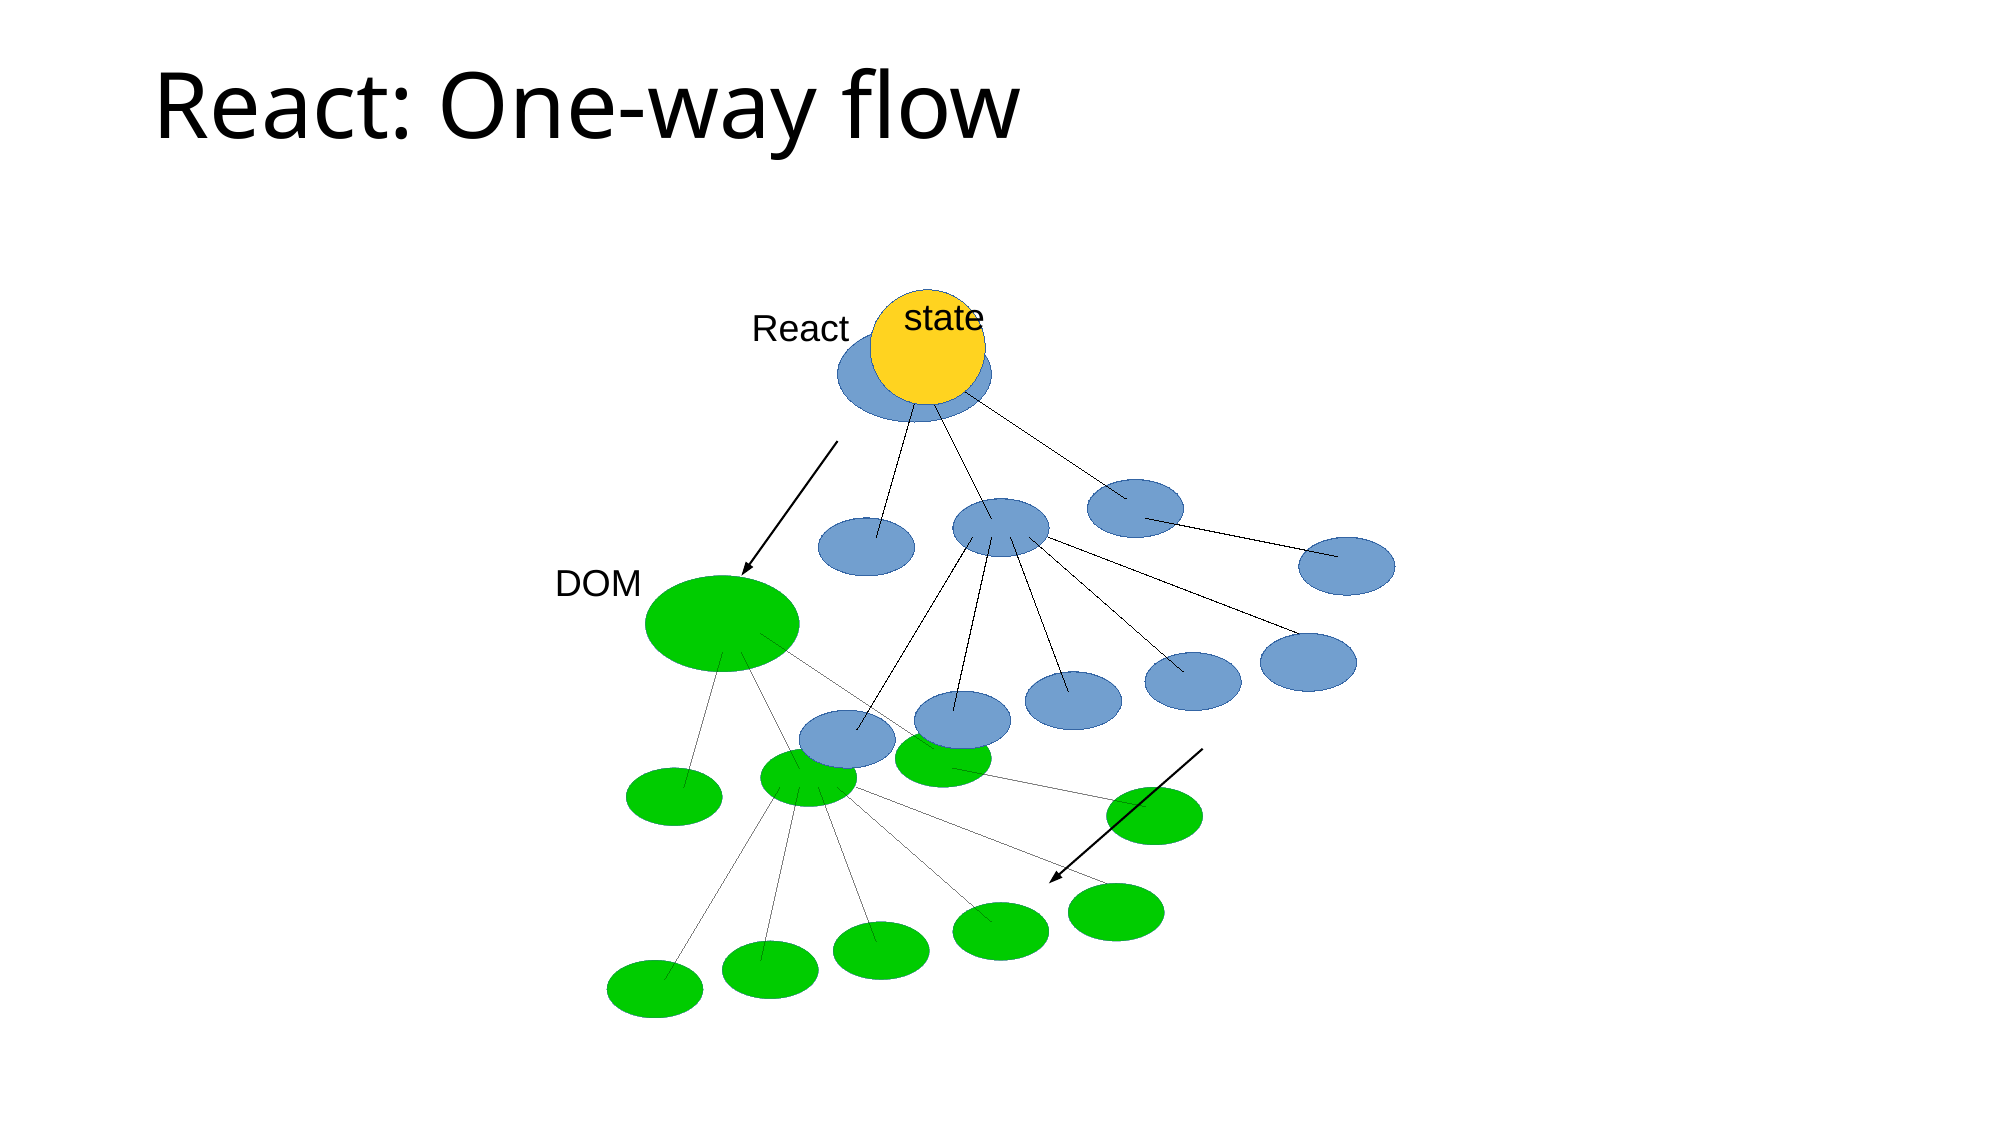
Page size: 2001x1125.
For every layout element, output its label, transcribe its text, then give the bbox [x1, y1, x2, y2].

text_box [606, 960, 704, 1018]
text_box [952, 902, 1049, 961]
title React: One-way flow [137, 0, 1863, 218]
text_box [1106, 787, 1156, 827]
text_box [1068, 883, 1165, 942]
text_box [1112, 787, 1203, 845]
text_box state [888, 289, 1032, 363]
text_box [1087, 479, 1184, 538]
text_box DOM [540, 554, 691, 628]
text_box [760, 710, 896, 807]
text_box [1298, 537, 1396, 596]
text_box [722, 940, 819, 999]
text_box [1260, 633, 1357, 692]
text_box [1144, 652, 1242, 711]
text_box [833, 921, 930, 980]
text_box [626, 767, 723, 826]
text_box [895, 691, 1011, 788]
text_box [837, 305, 992, 423]
text_box [1025, 671, 1122, 730]
text_box [818, 517, 915, 576]
text_box React [736, 299, 888, 373]
text_box [952, 498, 1050, 557]
text_box [645, 575, 800, 672]
